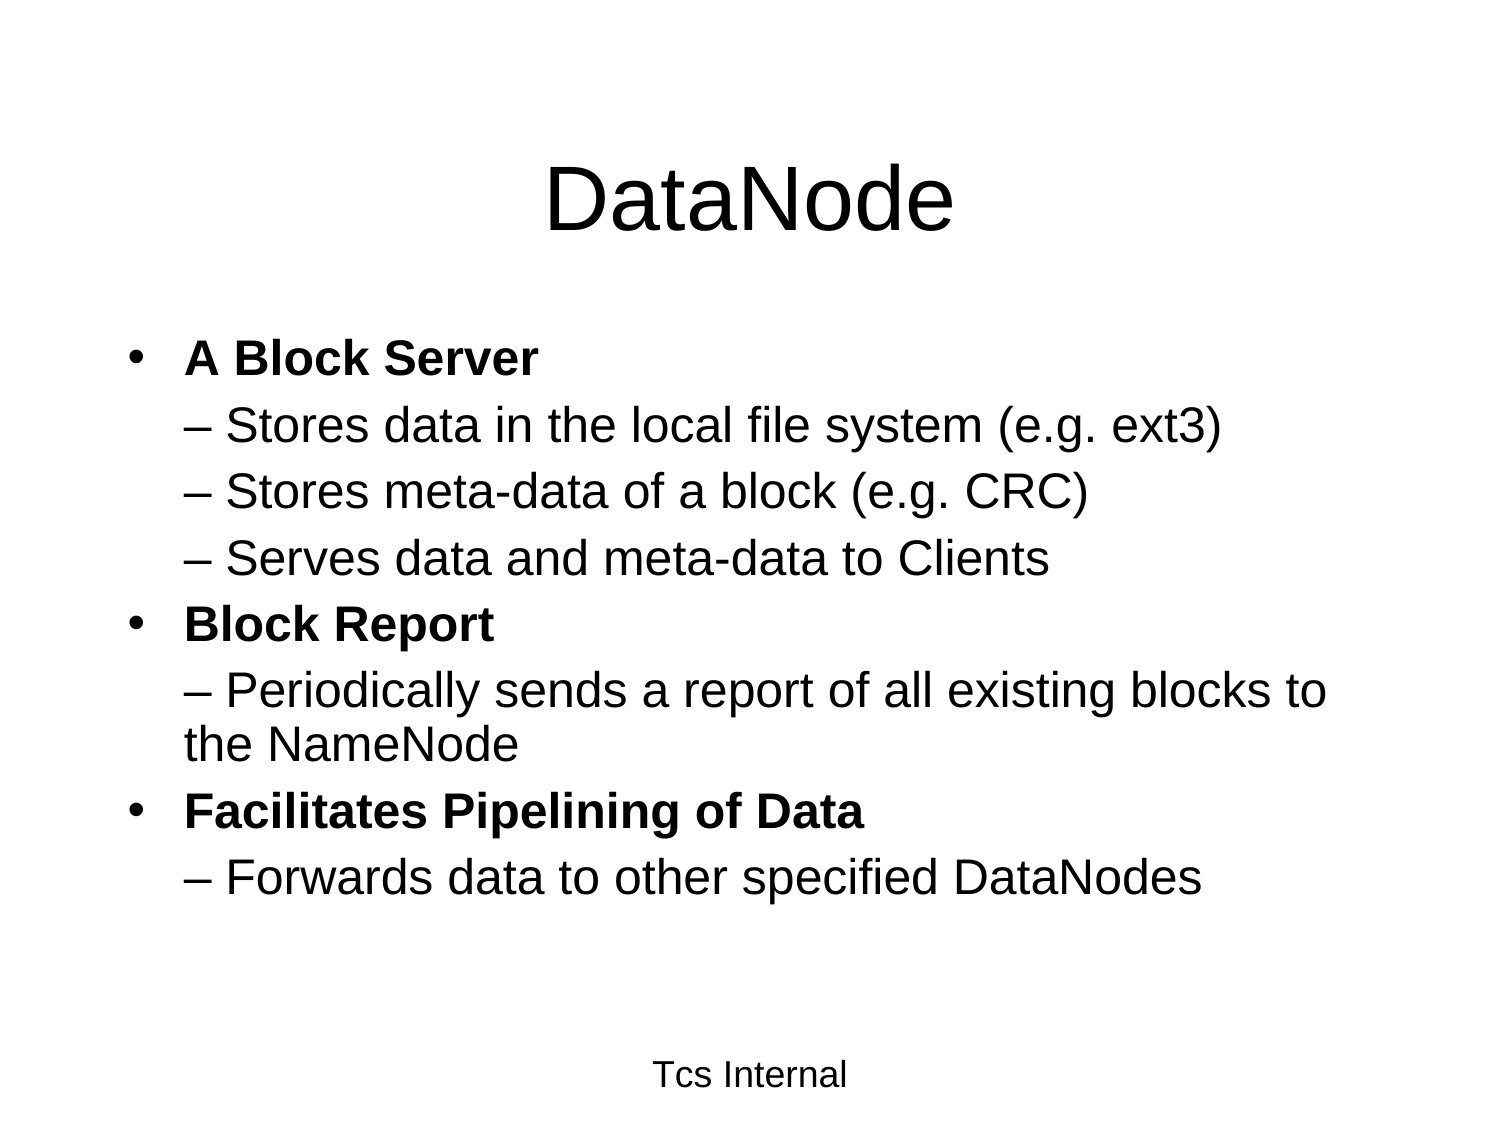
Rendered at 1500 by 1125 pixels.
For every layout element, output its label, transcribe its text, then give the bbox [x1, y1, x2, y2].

list A Block Server – Stores data in the local file system (e.g. ext3) – Stores meta-data of a block (e.g. CRC) – Serves data and meta-data to Clients Block Report – Periodically sends a report of all existing blocks to the NameNode Facilitates Pipelining of Data – Forwards data to other specified DataNodes [112, 324, 1388, 1001]
title DataNode [112, 99, 1388, 288]
